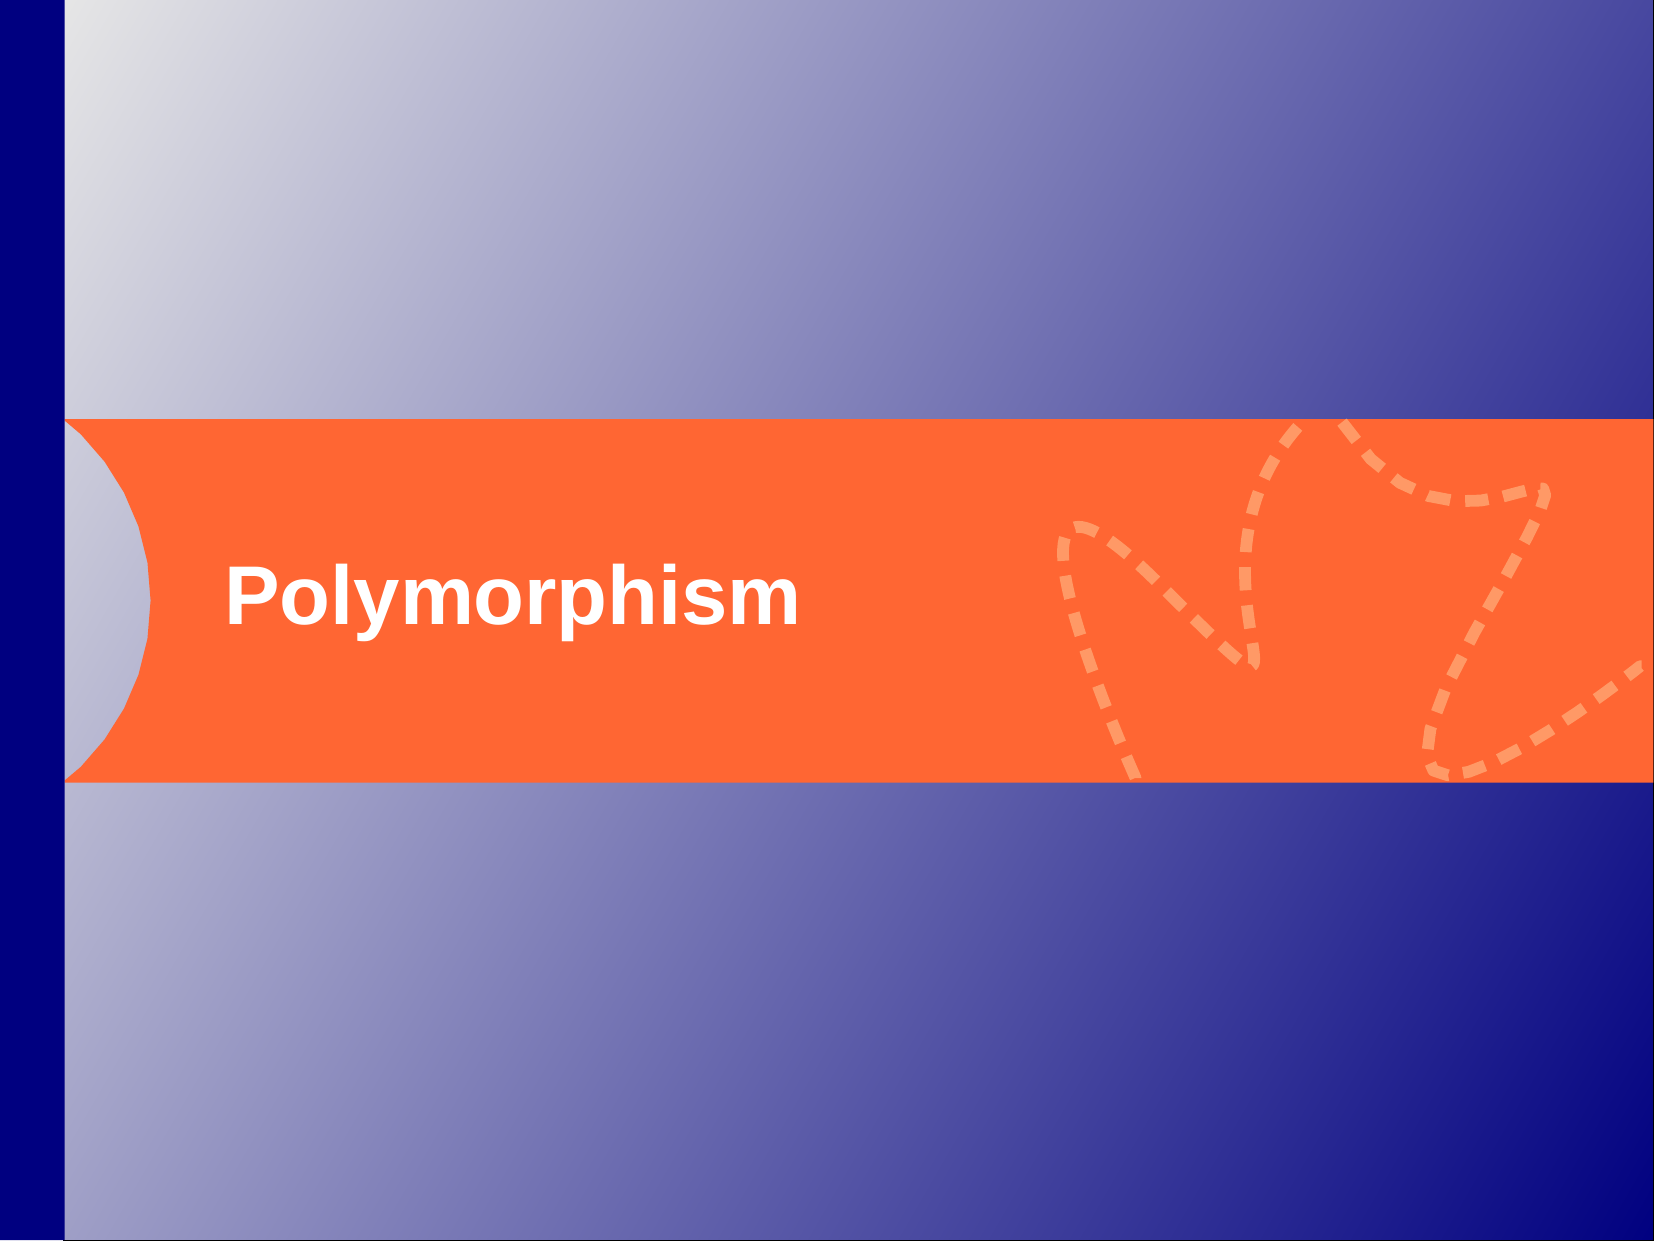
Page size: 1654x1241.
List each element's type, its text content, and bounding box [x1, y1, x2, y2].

title Polymorphism [224, 497, 1093, 704]
